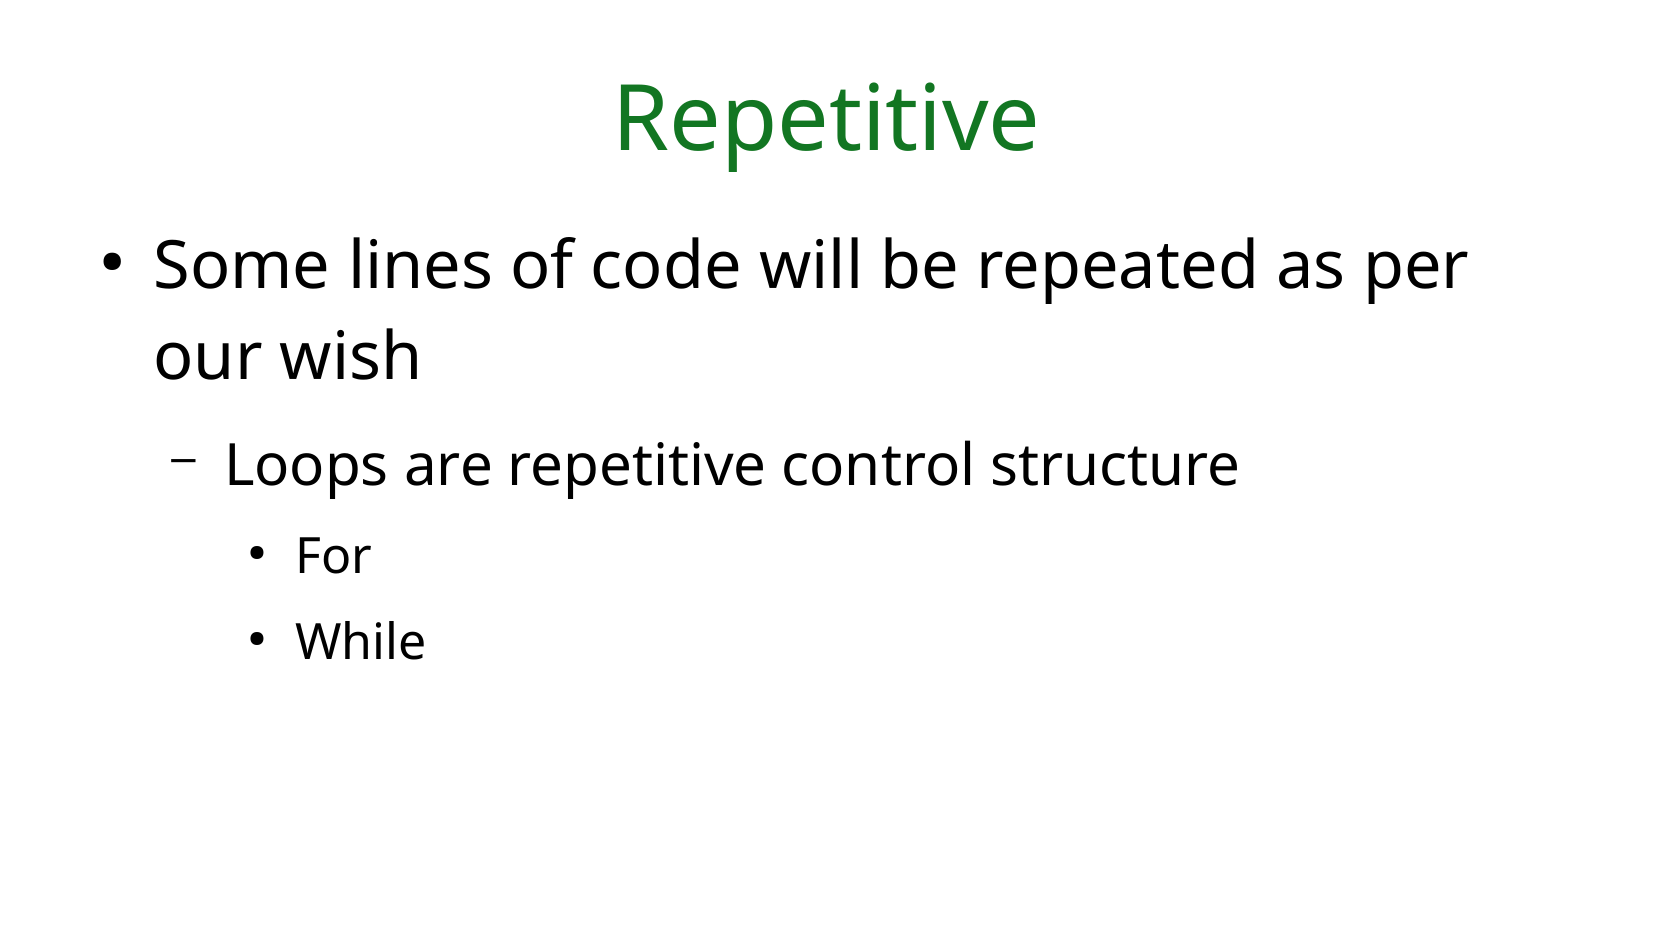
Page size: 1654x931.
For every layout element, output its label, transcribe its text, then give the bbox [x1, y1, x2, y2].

list Some lines of code will be repeated as per our wish Loops are repetitive control structure For While [82, 217, 1571, 758]
title Repetitive [82, 37, 1571, 193]
